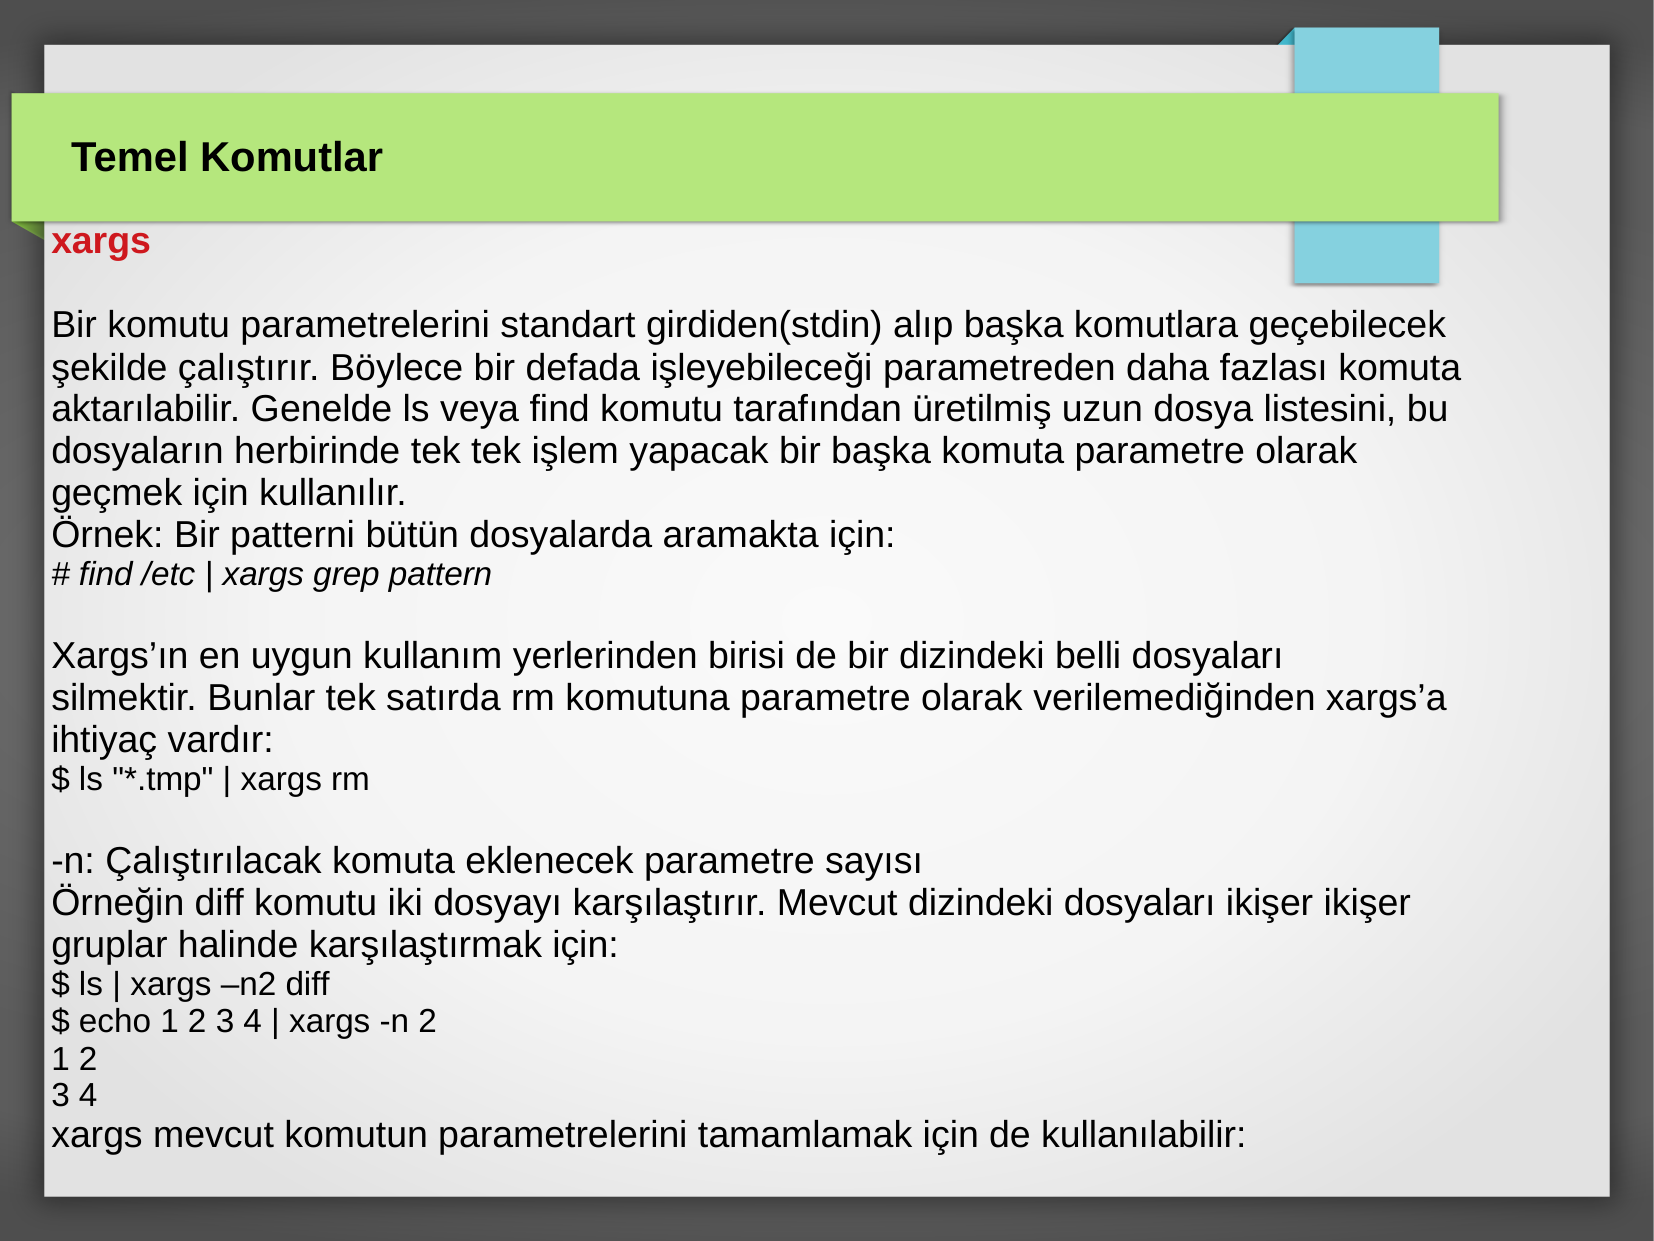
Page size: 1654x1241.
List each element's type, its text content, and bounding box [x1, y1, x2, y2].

text_box Temel Komutlar [56, 126, 426, 207]
picture [0, 0, 1654, 1241]
text_box xargs Bir komutu parametrelerini standart girdiden(stdin) alıp başka komutlara geçebilecek şekilde çalıştırır. Böylece bir defada işleyebileceği parametreden daha fazlası komuta aktarılabilir. Genelde ls veya find komutu tarafından üretilmiş uzun dosya listesini, bu dosyaların herbirinde tek tek işlem yapacak bir başka komuta parametre olarak geçmek için kullanılır. Örnek: Bir patterni bütün dosyalarda aramakta için: # find /etc | xargs grep pattern Xargs’ın en uygun kullanım yerlerinden birisi de bir dizindeki belli dosyaları silmektir. Bunlar tek satırda rm komutuna parametre olarak verilemediğinden xargs’a ihtiyaç vardır: $ ls "*.tmp" | xargs rm -n: Çalıştırılacak komuta eklenecek parametre sayısı Örneğin diff komutu iki dosyayı karşılaştırır. Mevcut dizindeki dosyaları ikişer ikişer gruplar halinde karşılaştırmak için: $ ls | xargs –n2 diff $ echo 1 2 3 4 | xargs -n 2 1 2 3 4 xargs mevcut komutun parametrelerini tamamlamak için de kullanılabilir: [36, 212, 1477, 1206]
